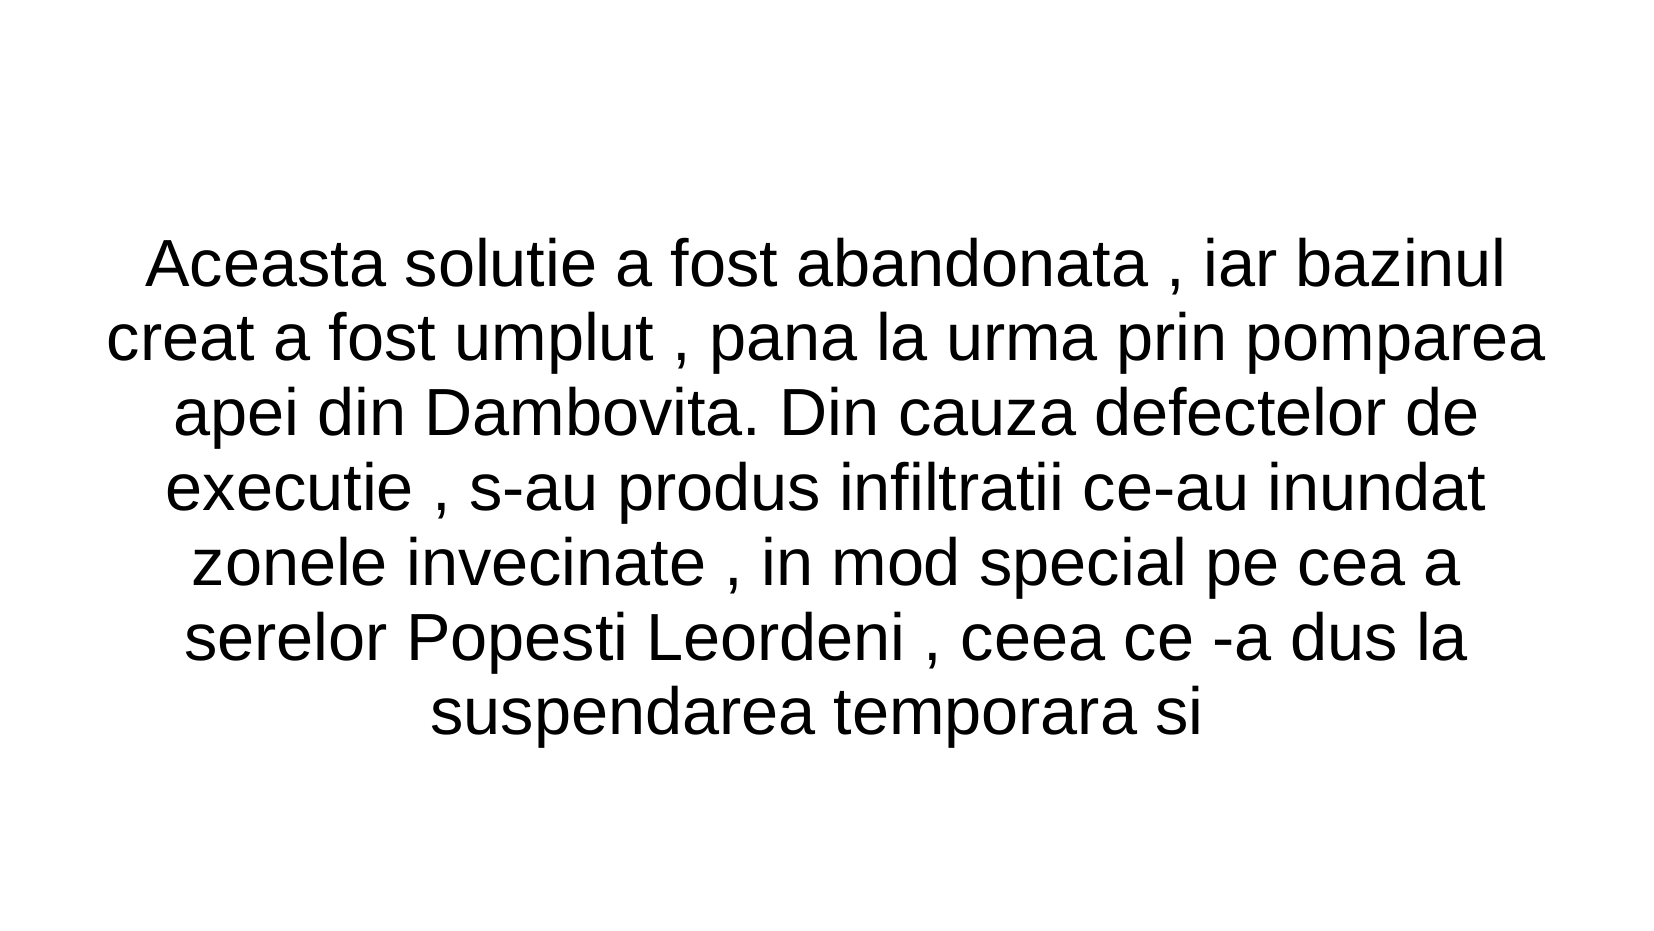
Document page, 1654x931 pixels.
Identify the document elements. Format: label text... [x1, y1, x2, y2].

subtitle Aceasta solutie a fost abandonata , iar bazinul creat a fost umplut , pana la urma prin pomparea apei din Dambovita. Din cauza defectelor de executie , s-au produs infiltratii ce-au inundat zonele invecinate , in mod special pe cea a serelor Popesti Leordeni , ceea ce -a dus la suspendarea temporara si [82, 217, 1571, 758]
